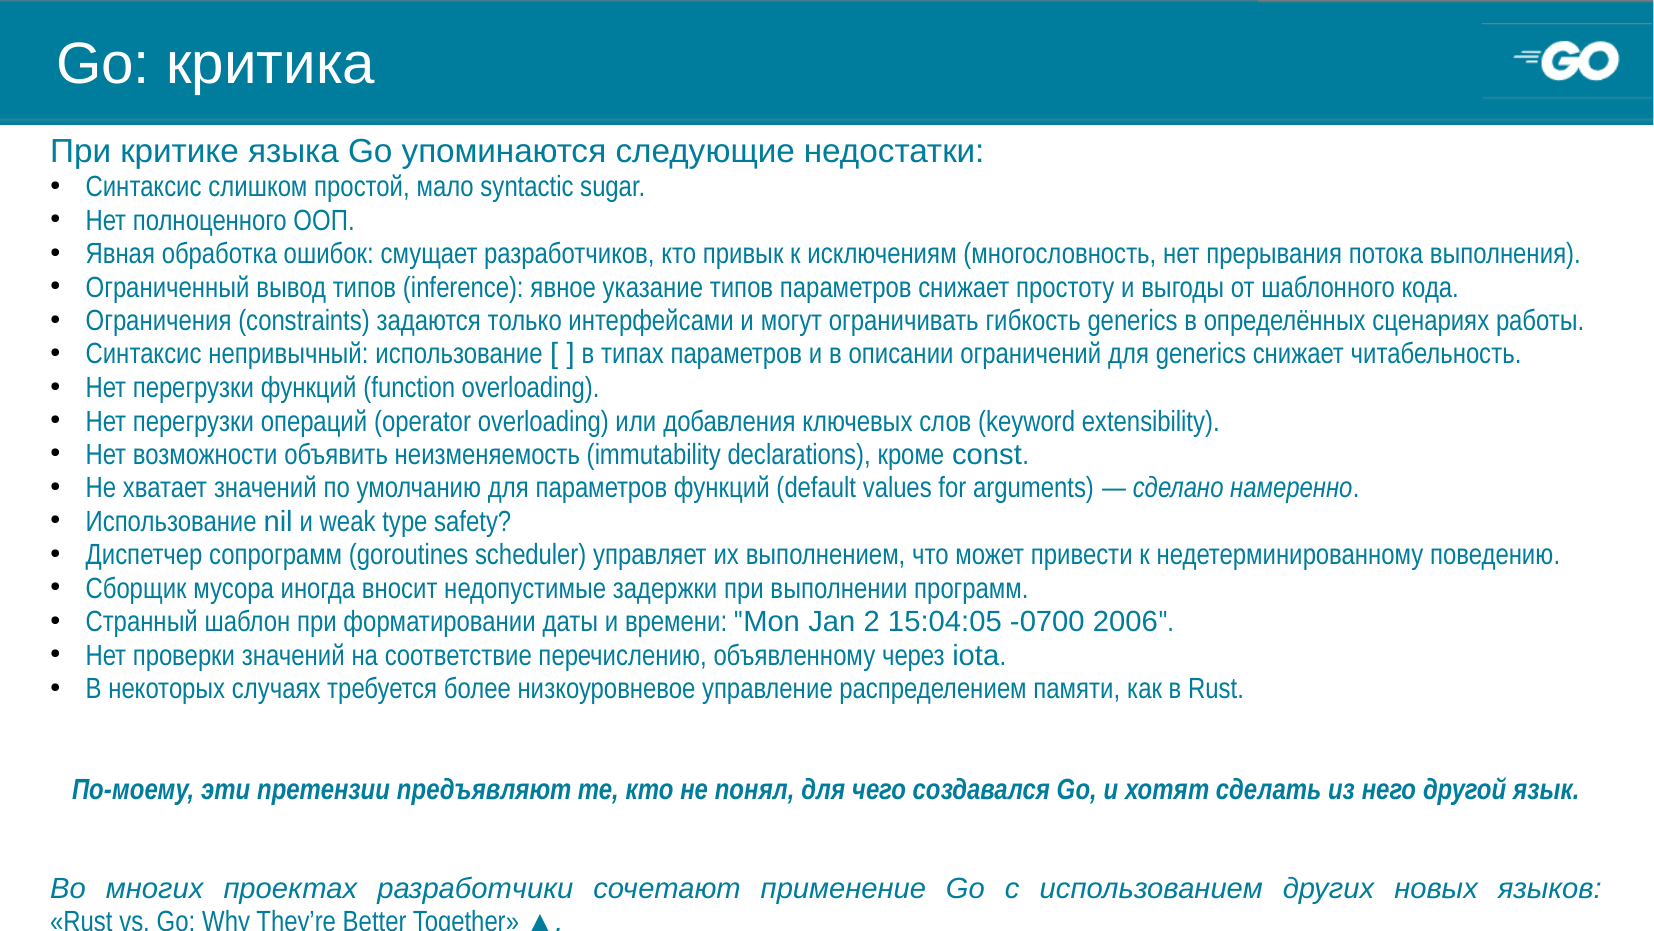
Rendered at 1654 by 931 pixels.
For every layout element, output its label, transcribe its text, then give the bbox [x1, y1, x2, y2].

text_box Go: критика [41, 23, 1495, 104]
text_box При критике языка Go упоминаются следующие недостатки: Синтаксис слишком простой, мало syntactic sugar. Нет полноценного ООП. Явная обработка ошибок: смущает разработчиков, кто привык к исключениям (многословность, нет прерывания потока выполнения). Ограниченный вывод типов (inference): явное указание типов параметров снижает простоту и выгоды от шаблонного кода. Ограничения (constraints) задаются только интерфейсами и могут ограничивать гибкость generics в определённых сценариях работы. Синтаксис непривычный: использование [ ] в типах параметров и в описании ограничений для generics снижает читабельность. Нет перегрузки функций (function overloading). Нет перегрузки операций (operator overloading) или добавления ключевых слов (keyword extensibility). Нет возможности объявить неизменяемость (immutability declarations), кроме const. Не хватает значений по умолчанию для параметров функций (default values for arguments) — сделано намеренно. Использование nil и weak type safety? Диспетчер сопрограмм (goroutines scheduler) управляет их выполнением, что может привести к недетерминированному поведению. Сборщик мусора иногда вносит недопустимые задержки при выполнении программ. Странный шаблон при форматировании даты и времени: "Mon Jan 2 15:04:05 -0700 2006". Нет проверки значений на соответствие перечислению, объявленному через iota. В некоторых случаях требуется более низкоуровневое управление распределением памяти, как в Rust. По-моему, эти претензии предъявляют те, кто не понял, для чего создавался Go, и хотят сделать из него другой язык. Во многих проектах разработчики сочетают применение Go с использованием других новых языков: «Rust vs. Go: Why They’re Better Together» ▲. [35, 124, 1619, 886]
picture [1542, 41, 1619, 81]
